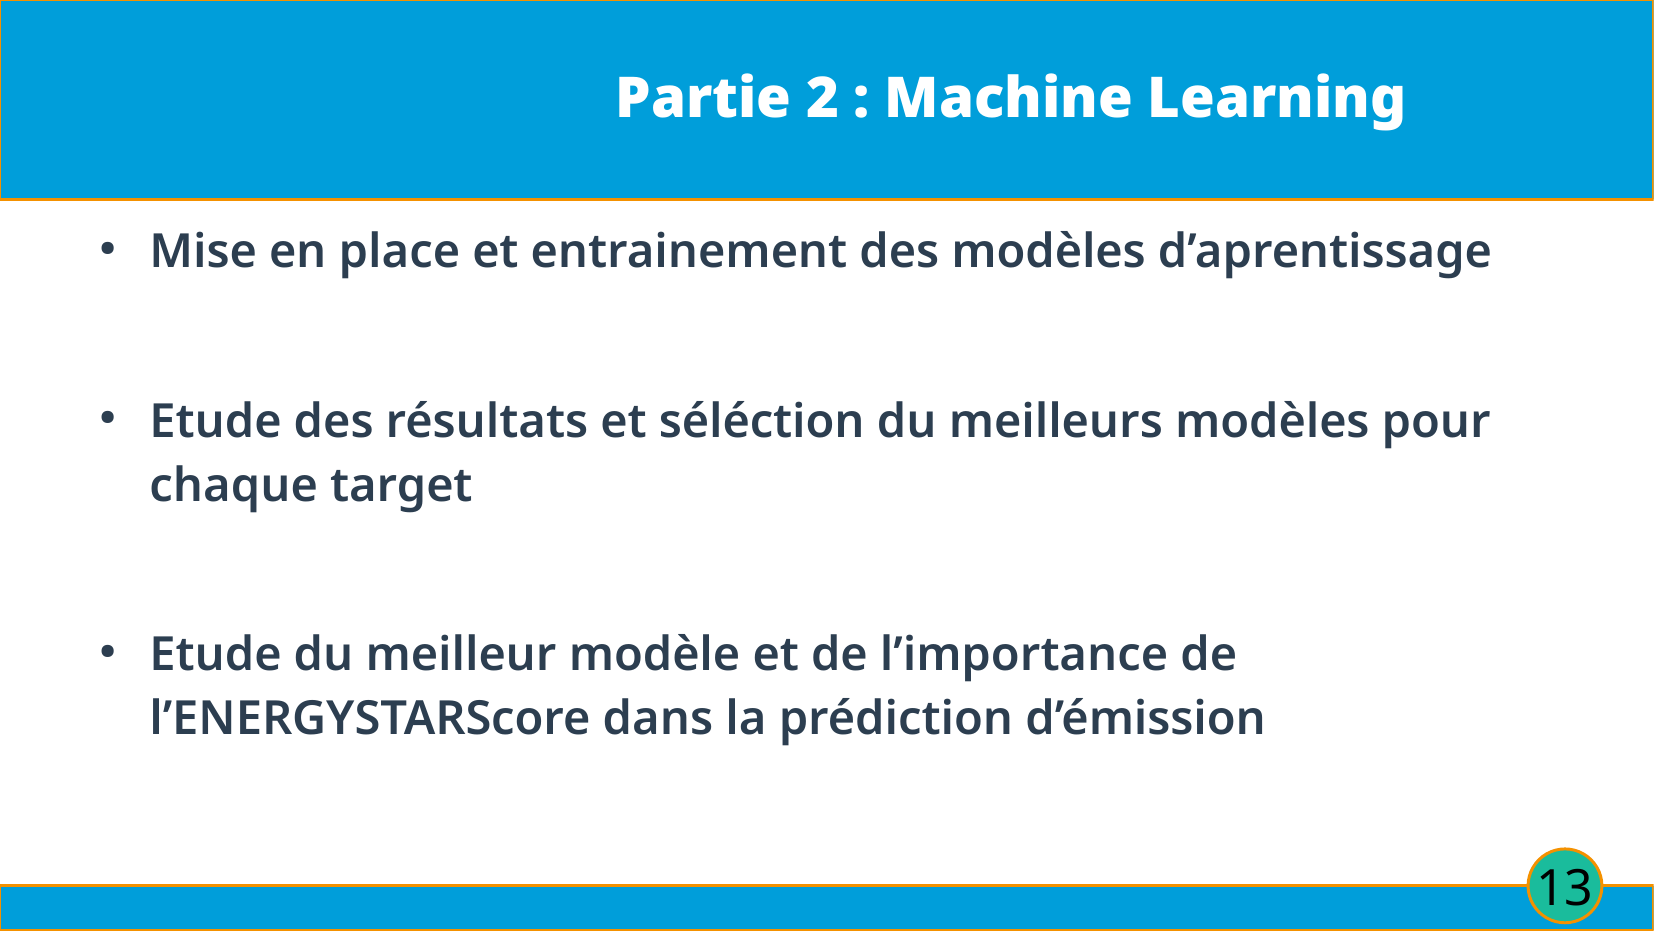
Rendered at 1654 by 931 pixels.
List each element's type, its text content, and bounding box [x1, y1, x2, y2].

list Mise en place et entrainement des modèles d’aprentissage Etude des résultats et séléction du meilleurs modèles pour chaque target Etude du meilleur modèle et de l’importance de l’ENERGYSTARScore dans la prédiction d’émission [82, 217, 1571, 758]
title Partie 2 : Machine Learning [59, 37, 1595, 155]
